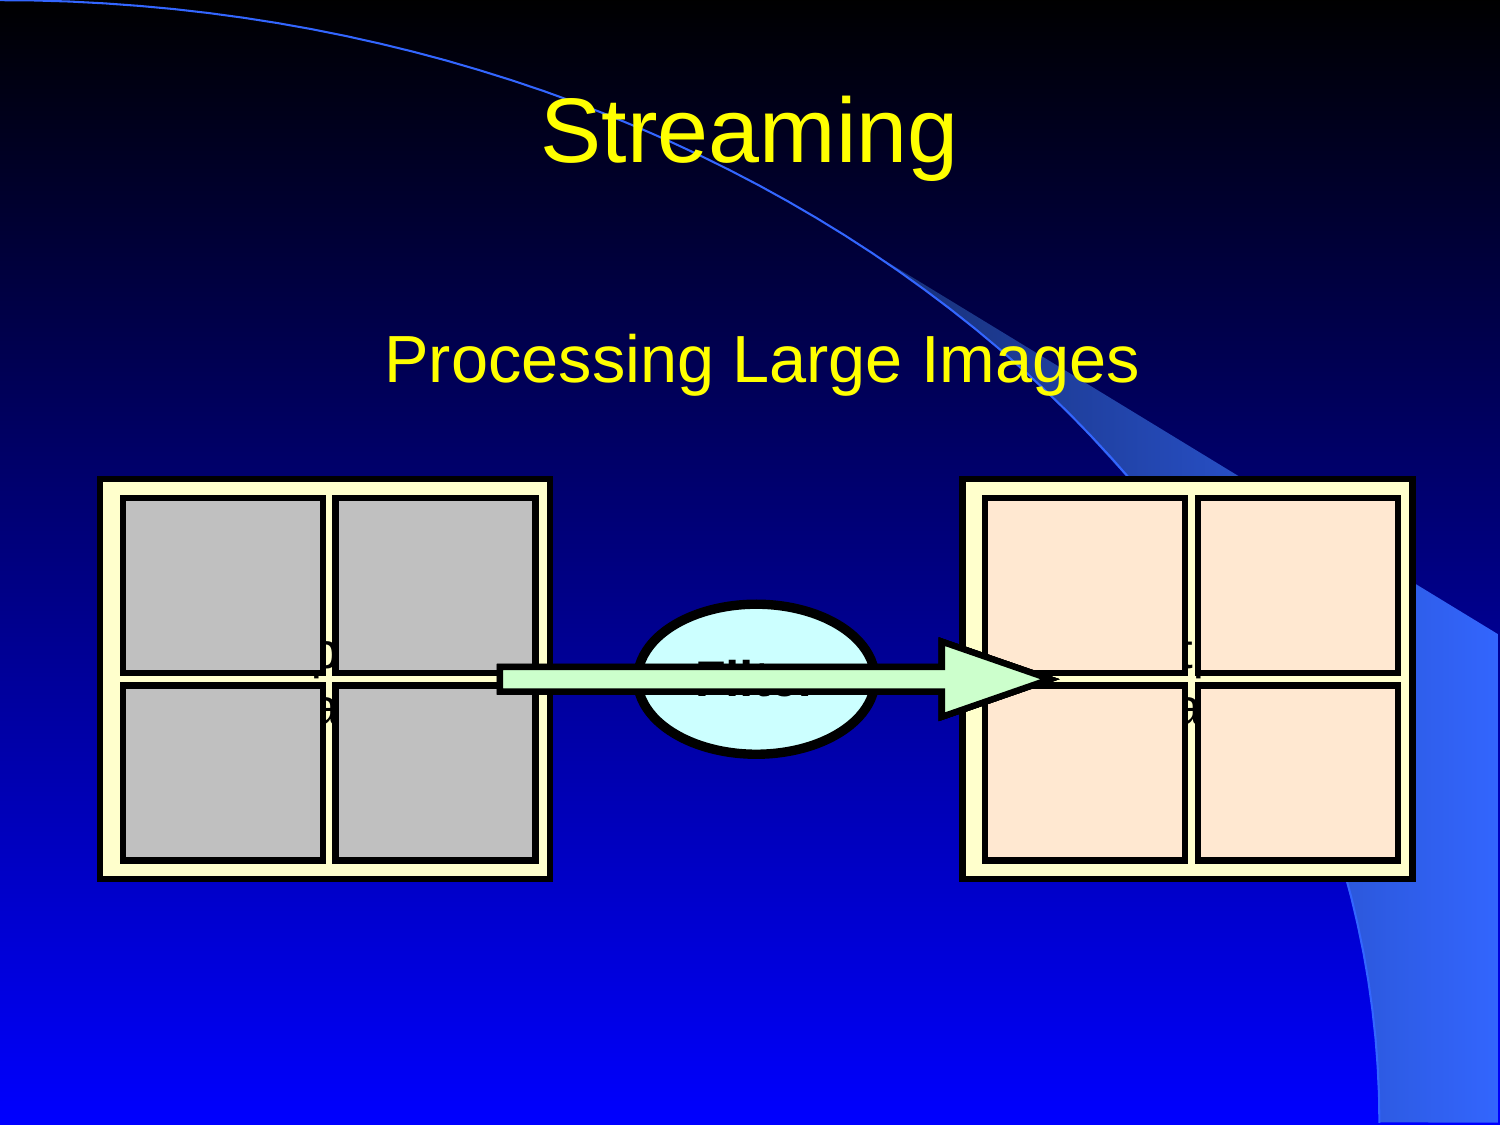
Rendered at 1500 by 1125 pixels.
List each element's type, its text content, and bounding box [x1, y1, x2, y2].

text_box Input Image [99, 479, 550, 880]
text_box [122, 497, 323, 673]
text_box [335, 497, 1186, 861]
text_box Processing Large Images [99, 304, 1425, 405]
text_box [122, 685, 323, 861]
text_box Filter [639, 692, 874, 755]
text_box [1197, 685, 1398, 861]
text_box [1197, 497, 1398, 673]
title Streaming [112, 17, 1388, 245]
text_box Filter [639, 604, 874, 666]
text_box Output Image [962, 479, 1413, 880]
